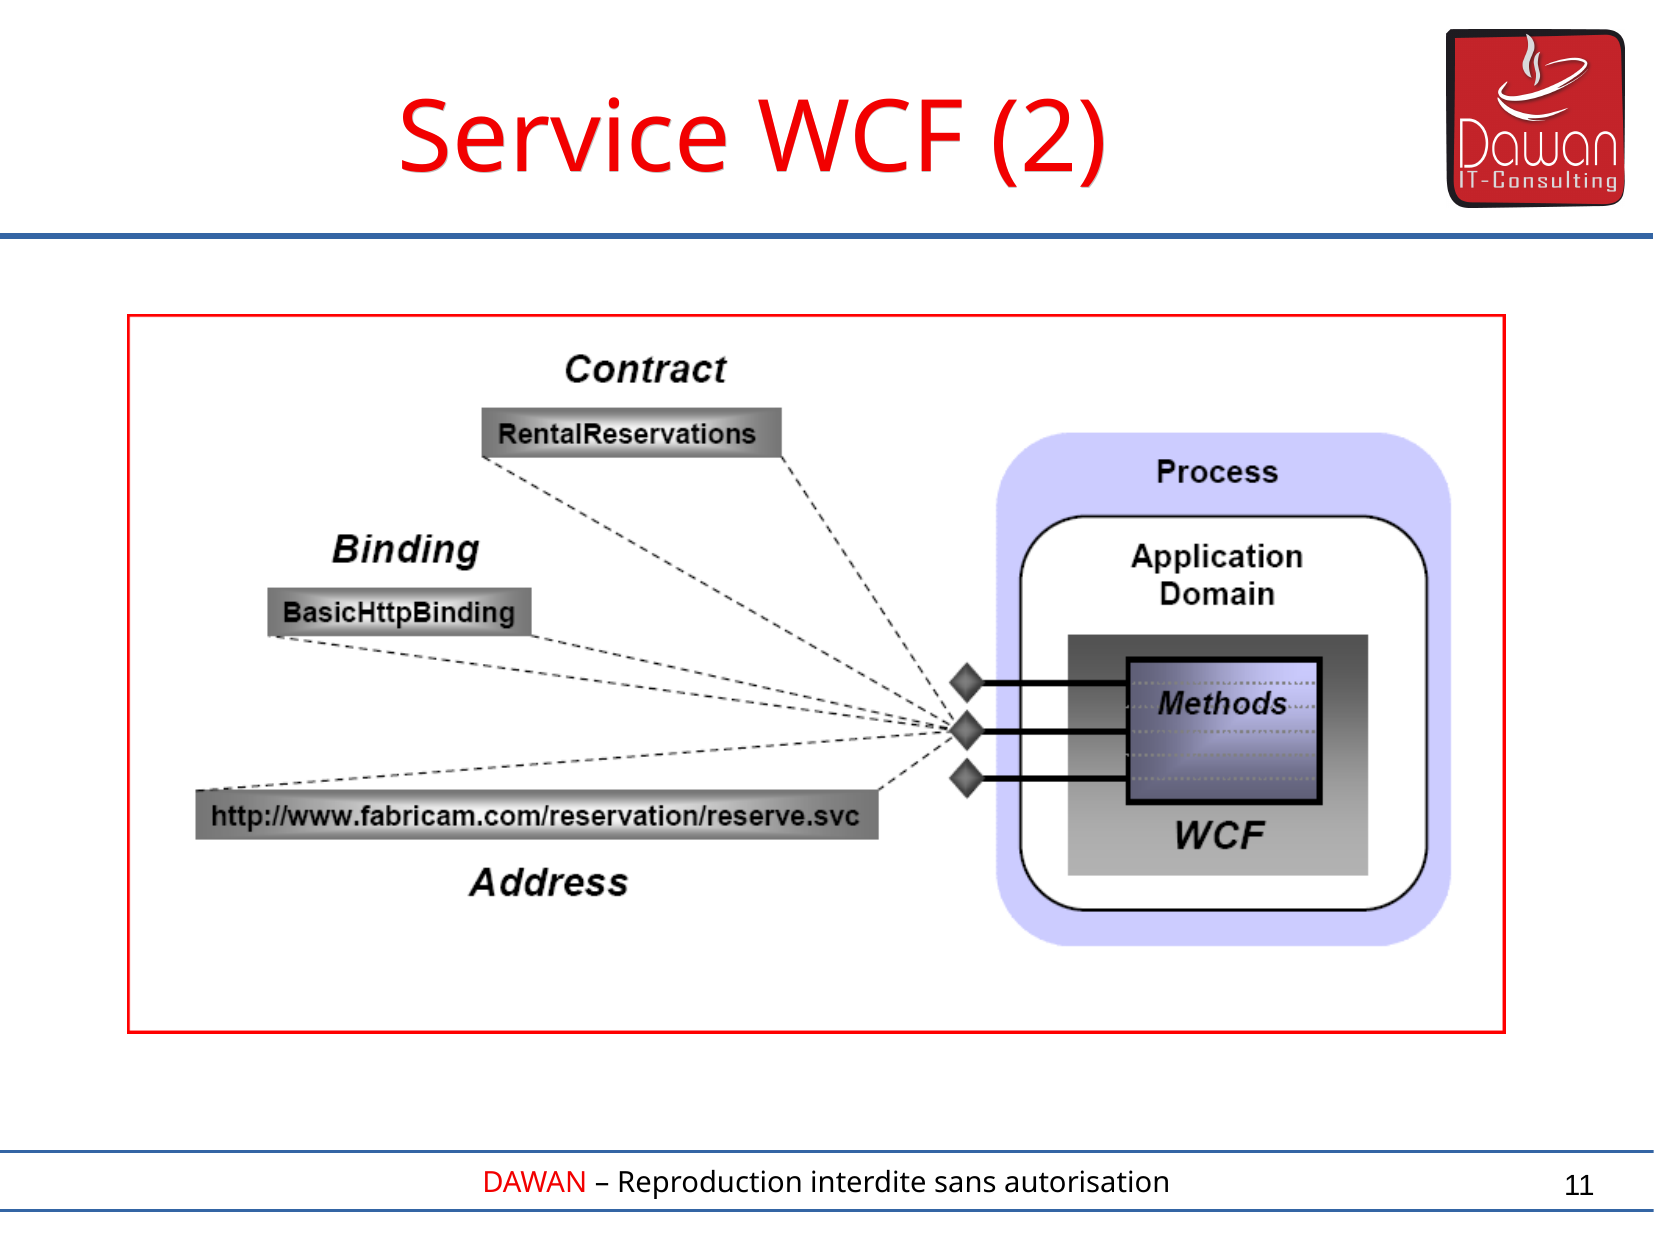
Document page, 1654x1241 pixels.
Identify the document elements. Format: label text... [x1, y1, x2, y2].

title Service WCF (2) [59, 29, 1447, 237]
picture [127, 314, 1506, 1034]
picture [1447, 29, 1625, 208]
